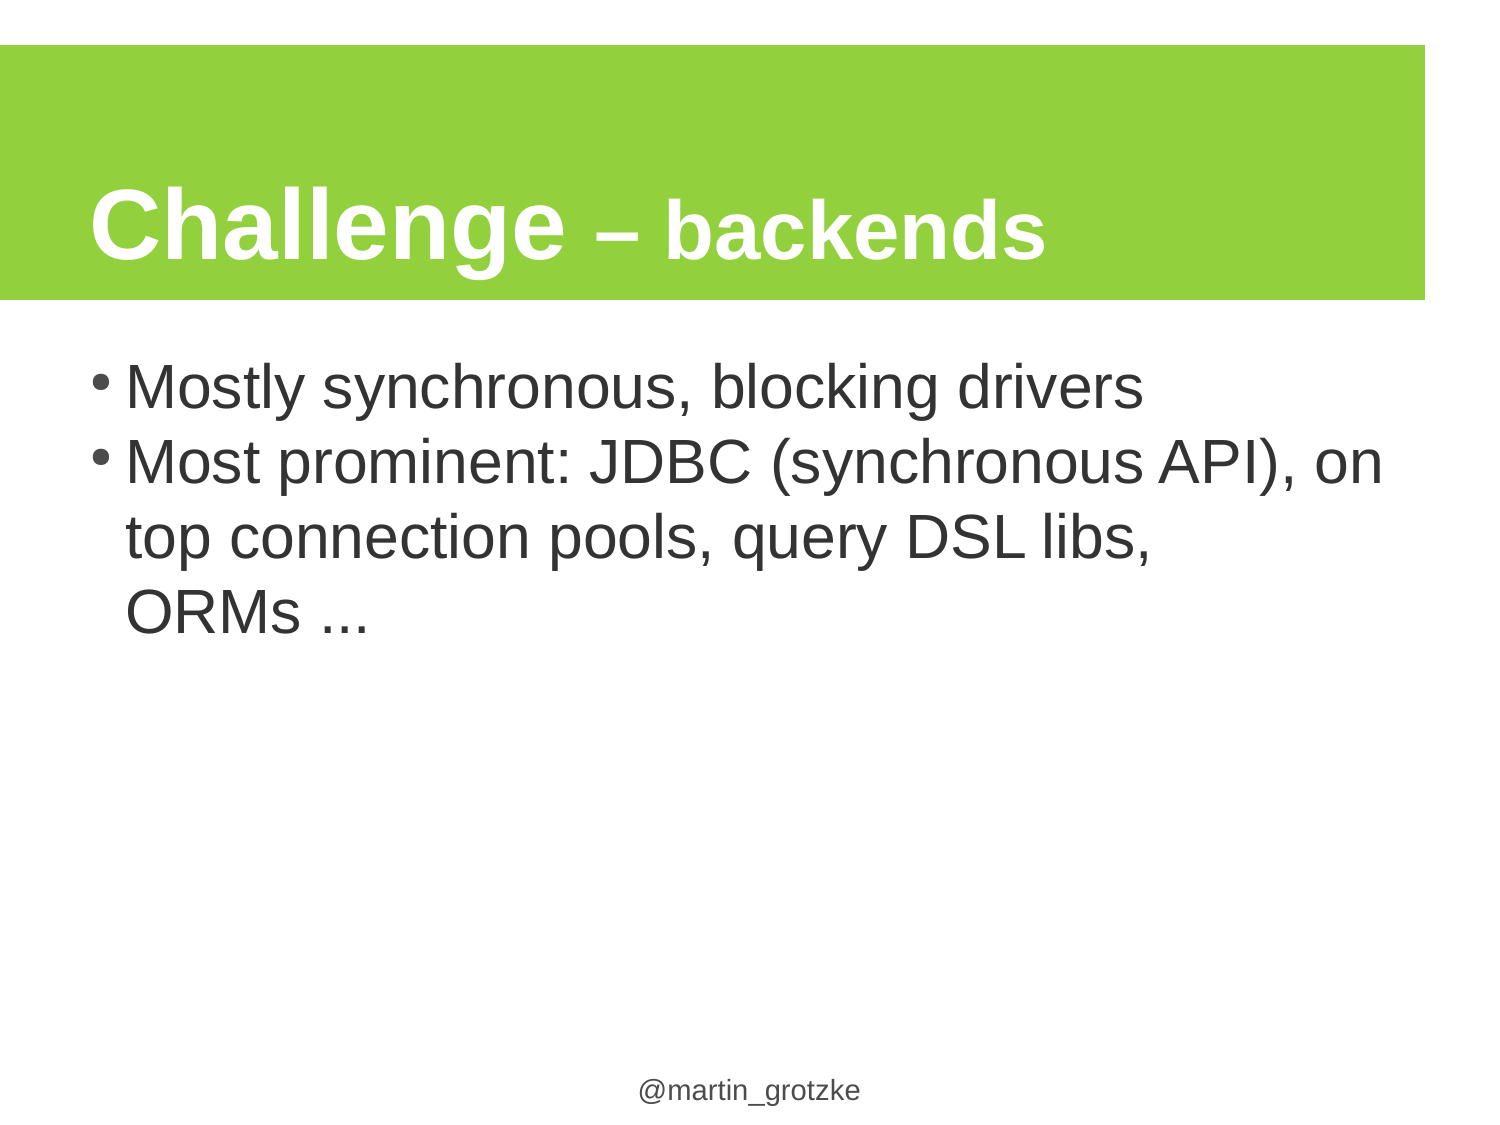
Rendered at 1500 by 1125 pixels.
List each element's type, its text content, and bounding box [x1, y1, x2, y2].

text_box Mostly synchronous, blocking drivers Most prominent: JDBC (synchronous API), on top connection pools, query DSL libs, ORMs ... [75, 331, 1425, 1090]
text_box Challenge – backends [74, 45, 1440, 295]
